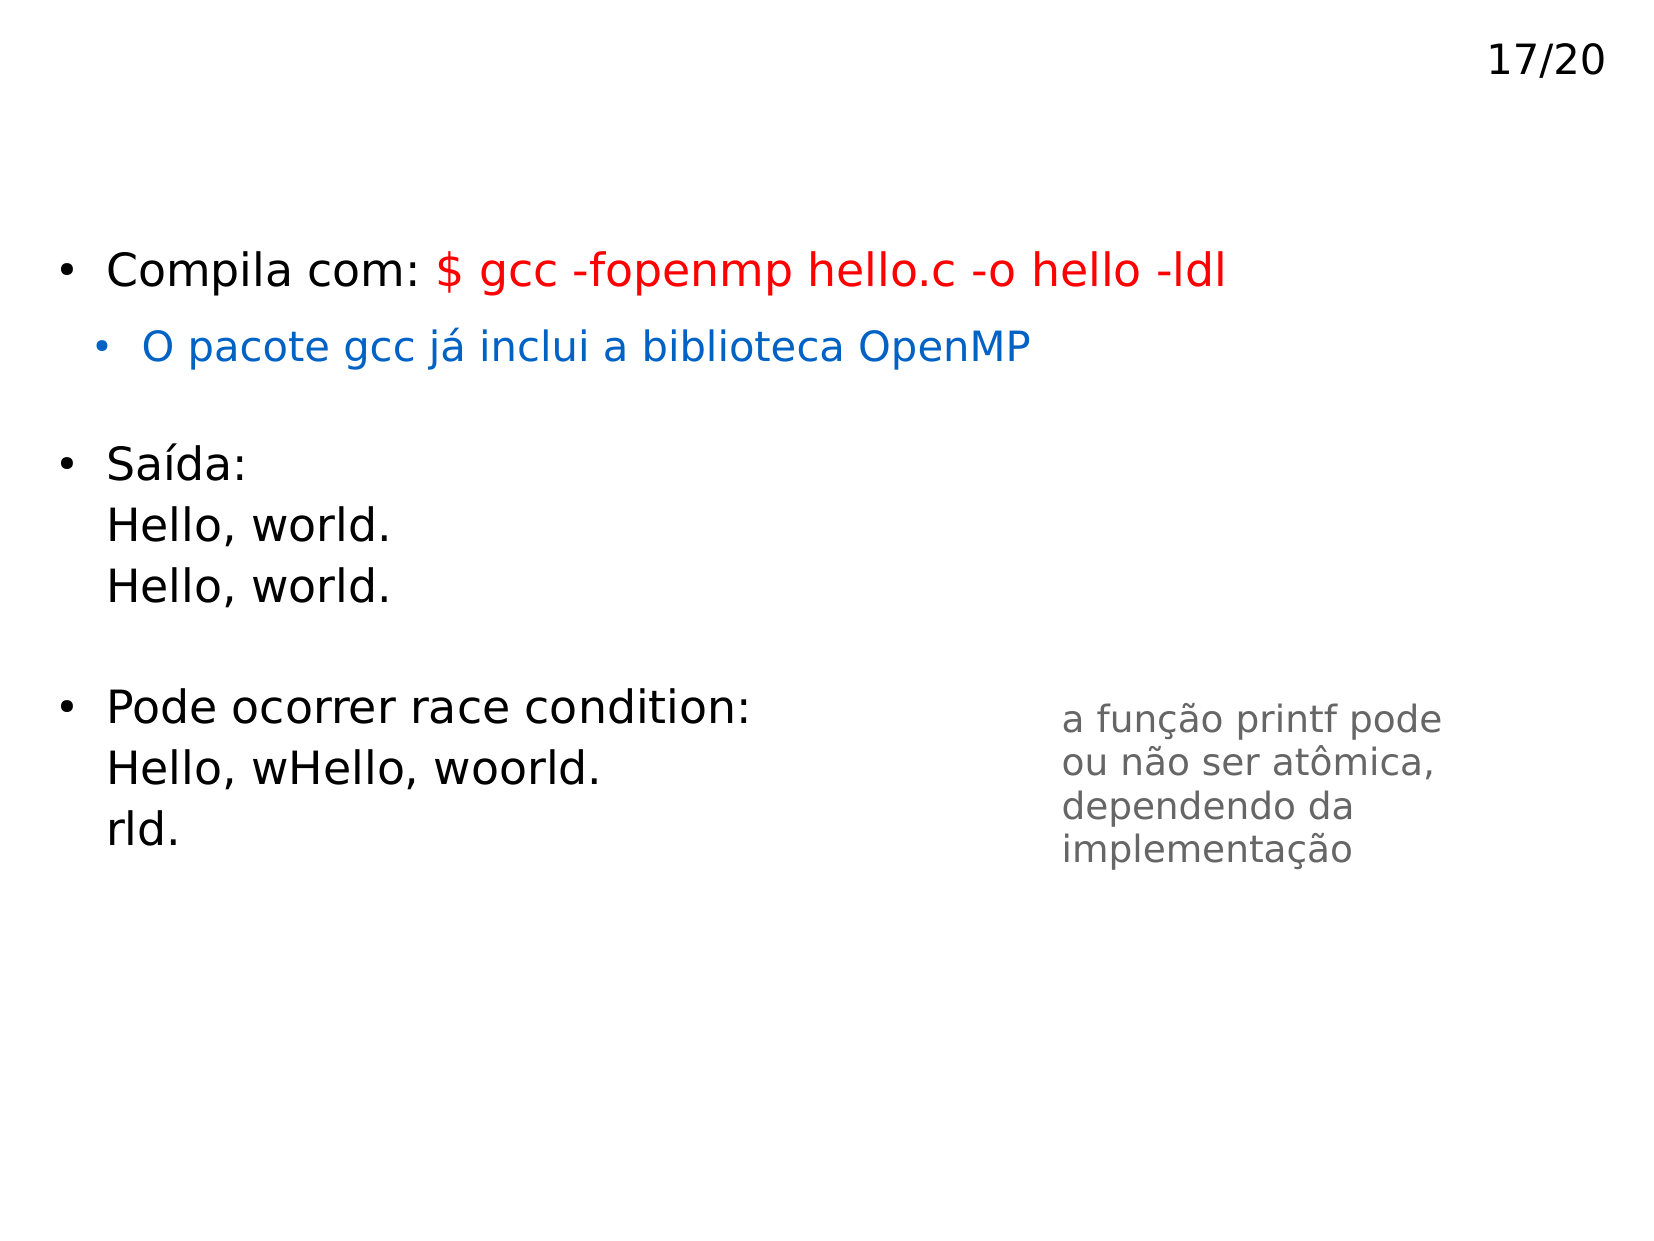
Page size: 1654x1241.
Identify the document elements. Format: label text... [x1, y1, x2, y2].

list Compila com: $ gcc -fopenmp hello.c -o hello -ldl O pacote gcc já inclui a biblioteca OpenMP Saída: Hello, world. Hello, world. Pode ocorrer race condition: Hello, wHello, woorld. rld. [59, 236, 1595, 1211]
text_box a função printf pode ou não ser atômica, dependendo da implementação [1046, 690, 1480, 880]
